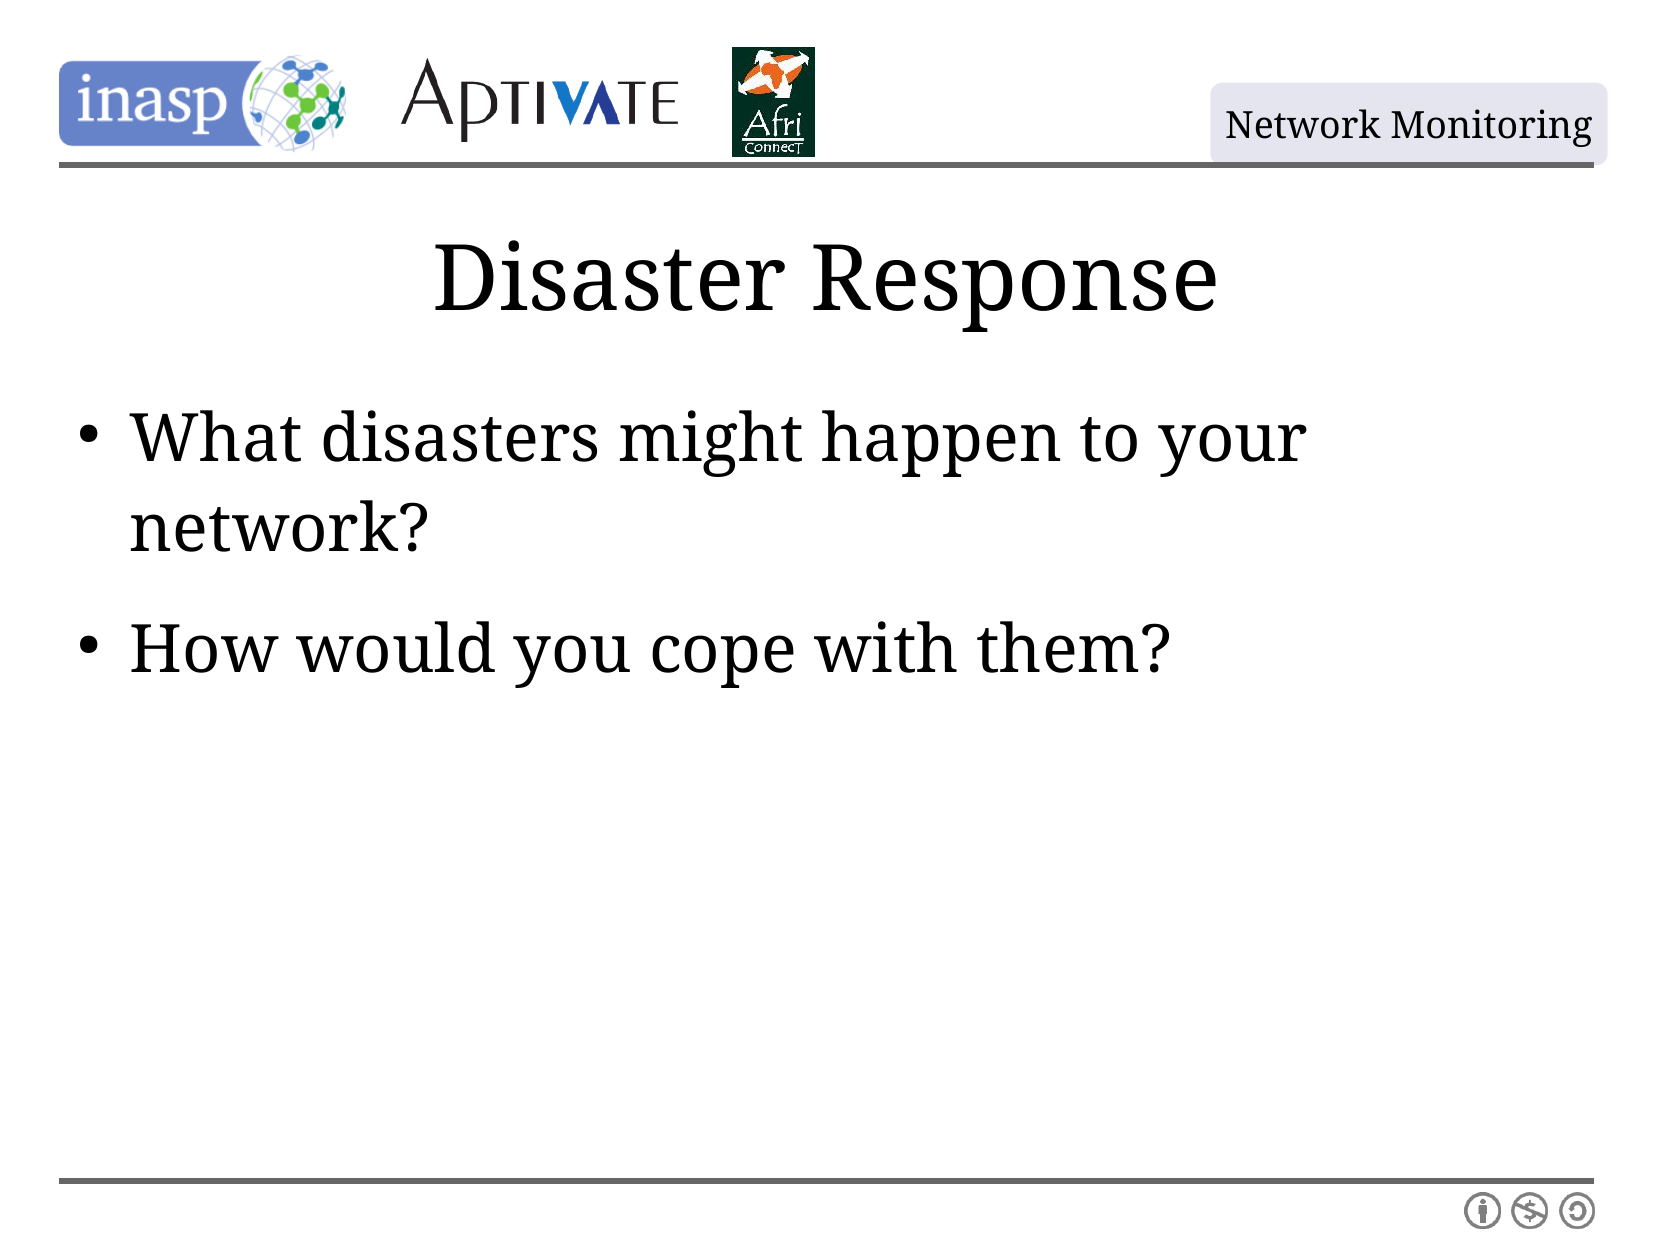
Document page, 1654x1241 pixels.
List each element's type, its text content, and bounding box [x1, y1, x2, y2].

picture [1511, 1192, 1548, 1229]
picture [401, 58, 678, 142]
title Disaster Response [59, 212, 1595, 343]
picture [1464, 1192, 1501, 1229]
picture [732, 47, 815, 157]
picture [1559, 1192, 1595, 1229]
list What disasters might happen to your network? How would you cope with them? [59, 389, 1595, 1109]
picture [59, 47, 355, 160]
